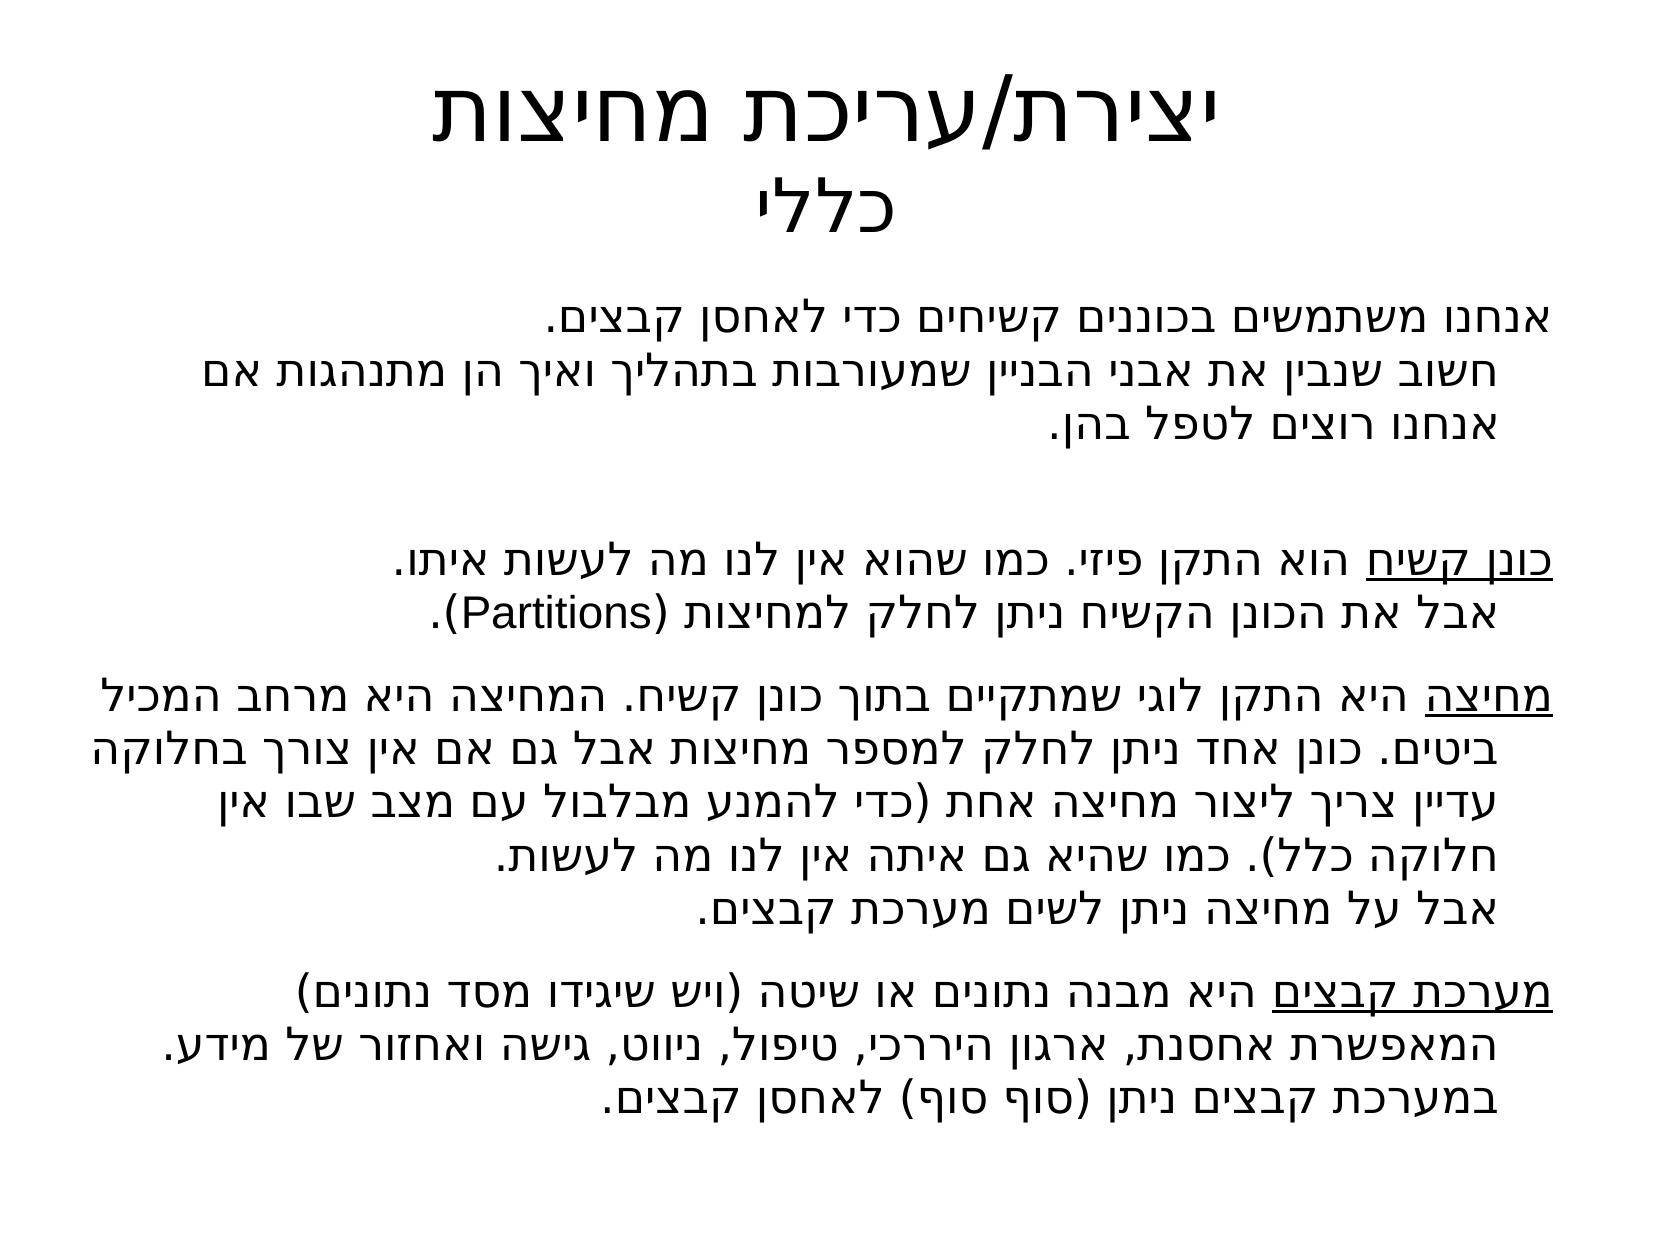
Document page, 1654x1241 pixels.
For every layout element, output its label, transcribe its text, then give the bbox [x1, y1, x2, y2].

title יצירת/עריכת מחיצות כללי [82, 49, 1571, 257]
list אנחנו משתמשים בכוננים קשיחים כדי לאחסן קבצים. חשוב שנבין את אבני הבניין שמעורבות בתהליך ואיך הן מתנהגות אם אנחנו רוצים לטפל בהן. כונן קשיח הוא התקן פיזי. כמו שהוא אין לנו מה לעשות איתו. אבל את הכונן הקשיח ניתן לחלק למחיצות (Partitions). מחיצה היא התקן לוגי שמתקיים בתוך כונן קשיח. המחיצה היא מרחב המכיל ביטים. כונן אחד ניתן לחלק למספר מחיצות אבל גם אם אין צורך בחלוקה עדיין צריך ליצור מחיצה אחת (כדי להמנע מבלבול עם מצב שבו אין חלוקה כלל). כמו שהיא גם איתה אין לנו מה לעשות. אבל על מחיצה ניתן לשים מערכת קבצים. מערכת קבצים היא מבנה נתונים או שיטה (ויש שיגידו מסד נתונים) המאפשרת אחסנת, ארגון היררכי, טיפול, ניווט, גישה ואחזור של מידע. במערכת קבצים ניתן (סוף סוף) לאחסן קבצים. [82, 290, 1571, 1241]
